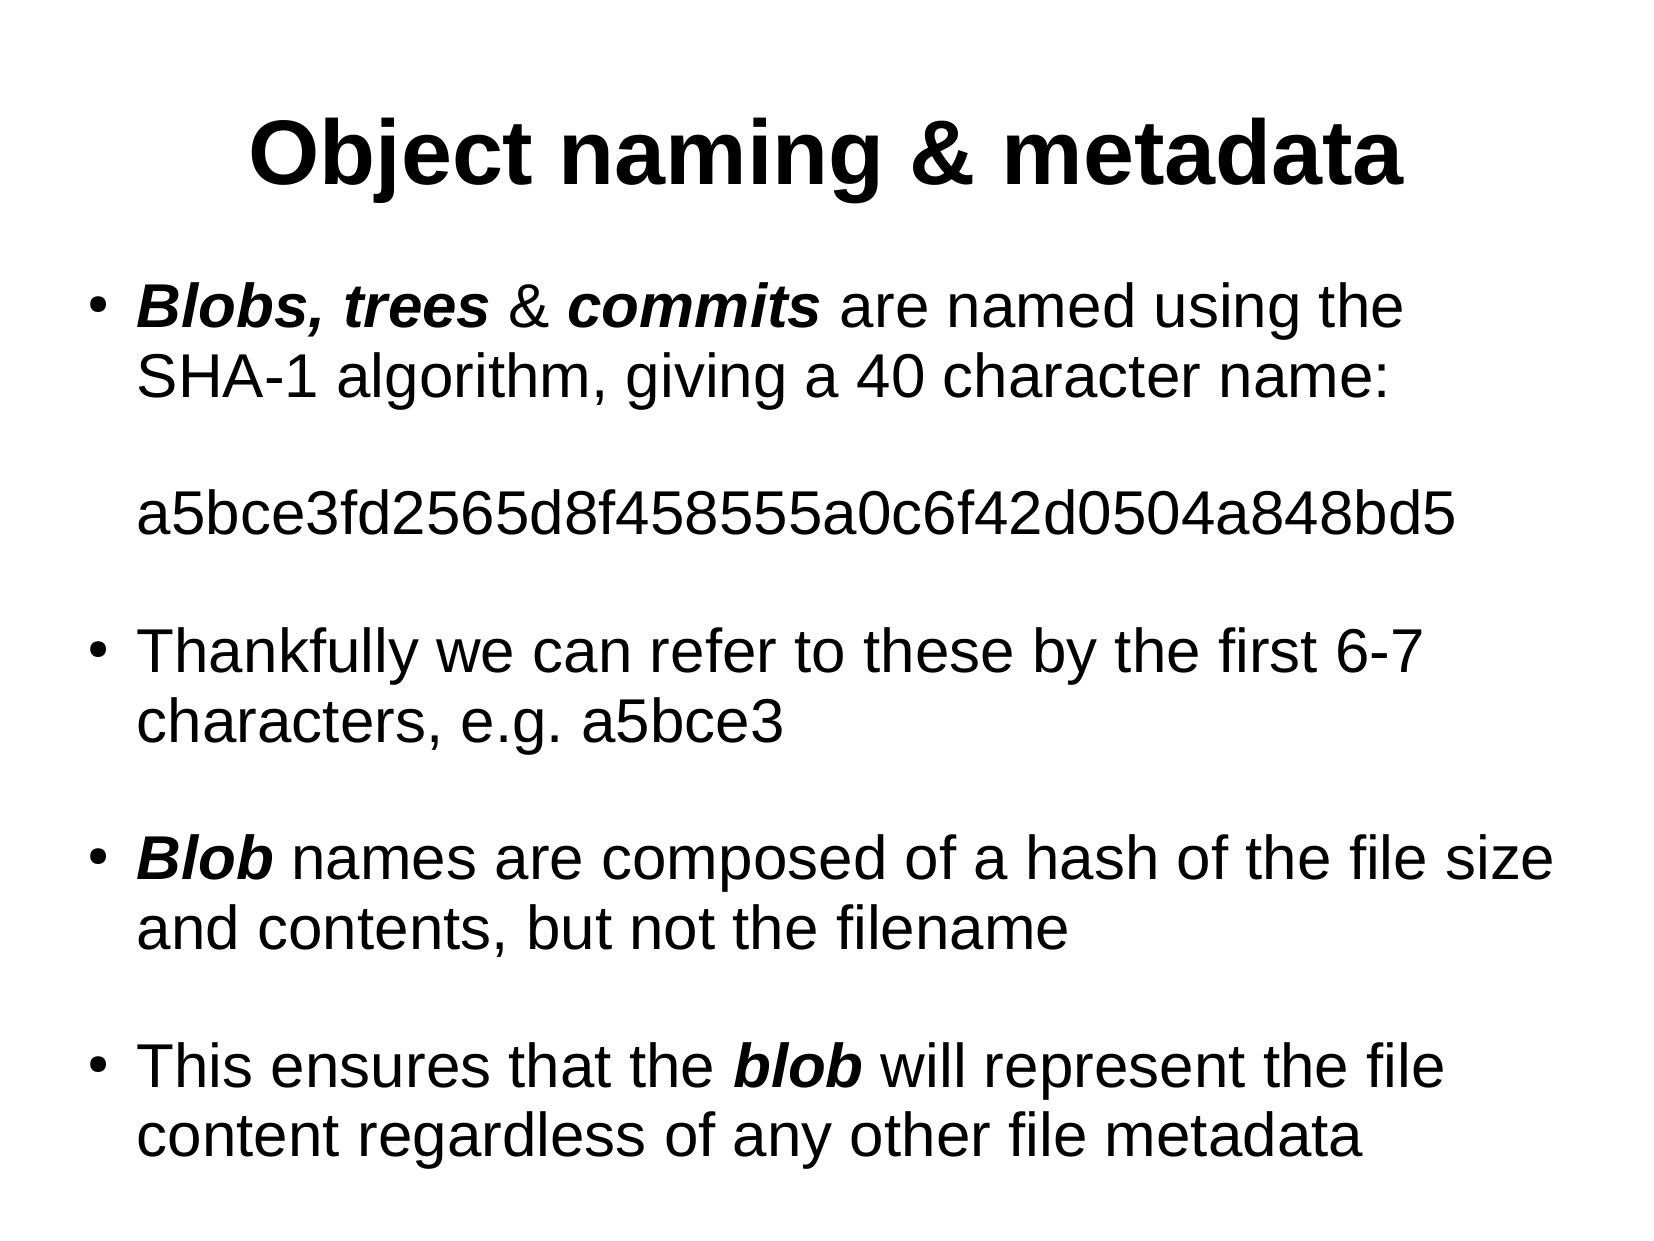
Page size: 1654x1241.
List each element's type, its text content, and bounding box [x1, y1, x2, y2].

title Object naming & metadata [82, 49, 1571, 257]
list Blobs, trees & commits are named using the SHA-1 algorithm, giving a 40 character name: a5bce3fd2565d8f458555a0c6f42d0504a848bd5 Thankfully we can refer to these by the first 6-7 characters, e.g. a5bce3 Blob names are composed of a hash of the file size and contents, but not the filename This ensures that the blob will represent the file content regardless of any other file metadata [70, 271, 1559, 1187]
